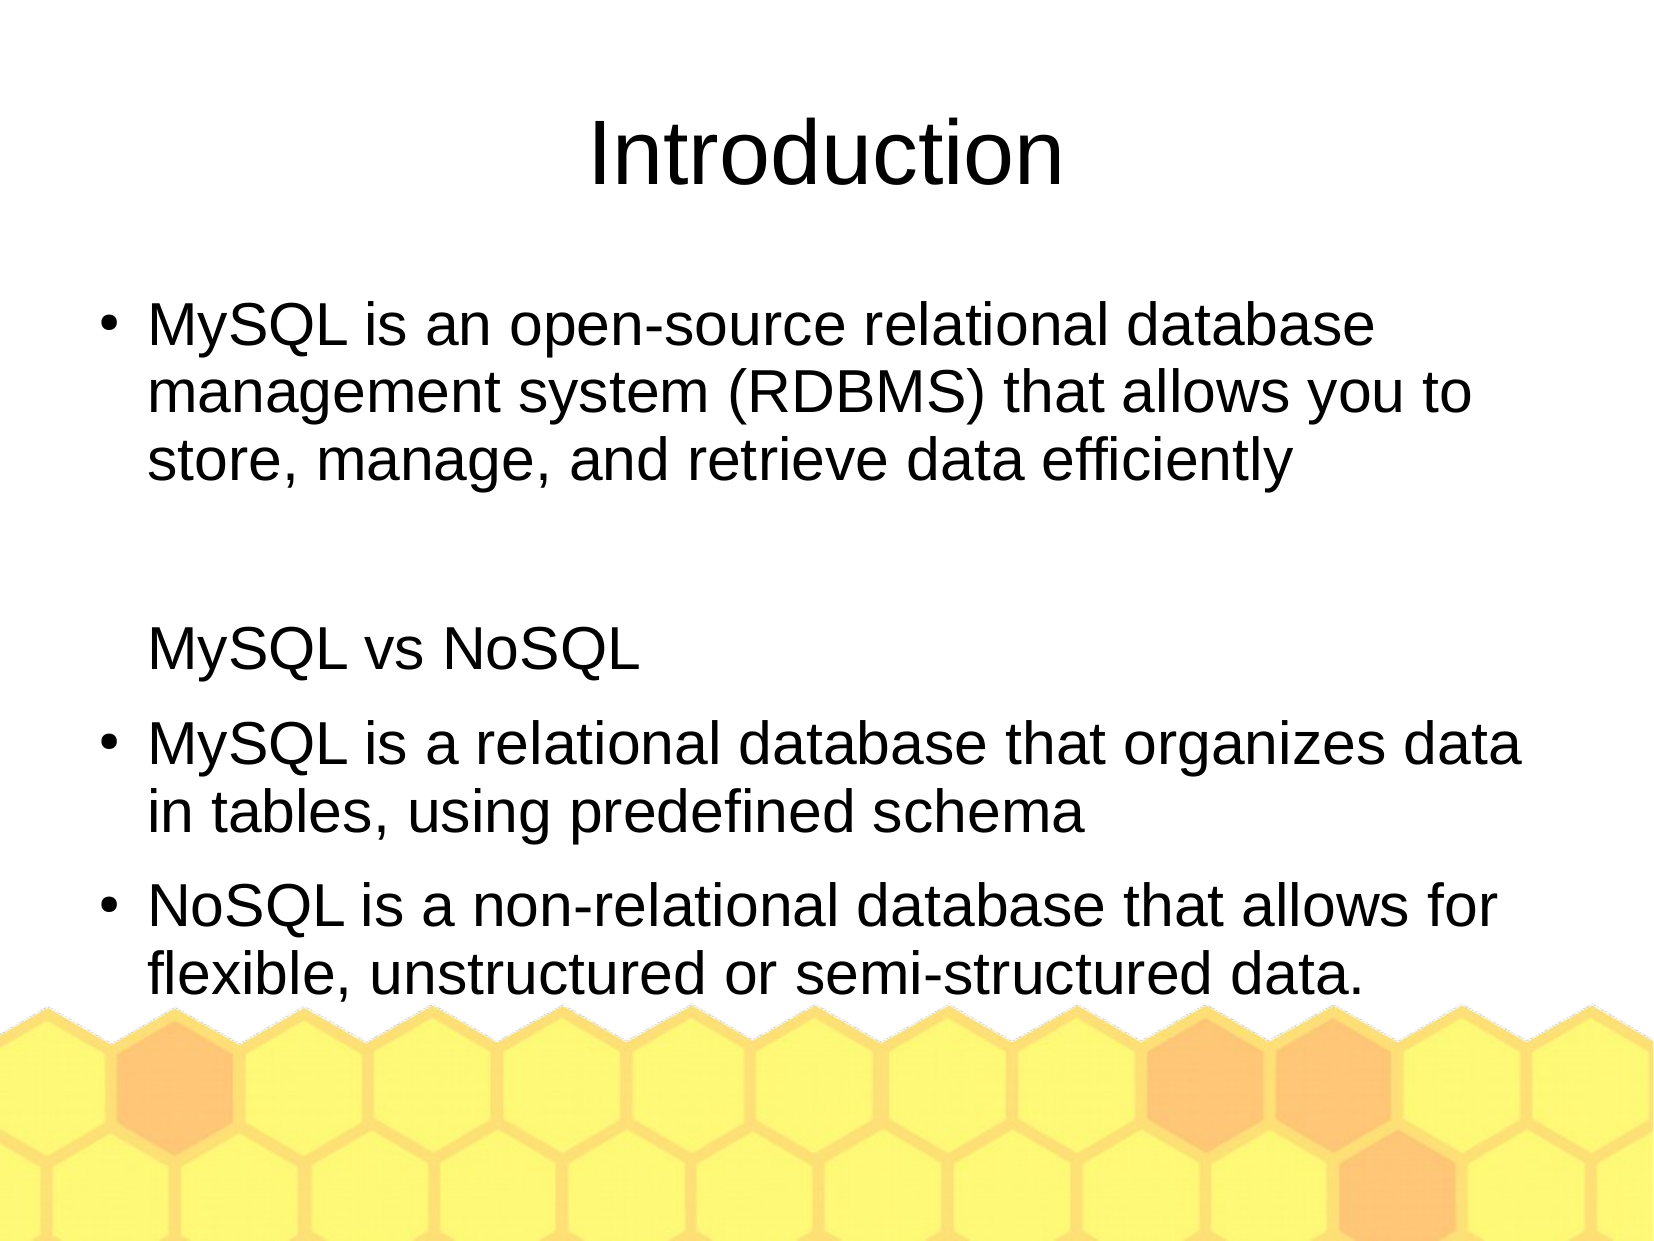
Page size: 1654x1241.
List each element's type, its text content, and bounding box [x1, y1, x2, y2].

title Introduction [82, 49, 1571, 257]
list MySQL is an open-source relational database management system (RDBMS) that allows you to store, manage, and retrieve data efficiently MySQL vs NoSQL MySQL is a relational database that organizes data in tables, using predefined schema NoSQL is a non-relational database that allows for flexible, unstructured or semi-structured data. [82, 290, 1571, 1010]
picture [0, 1001, 1654, 1241]
